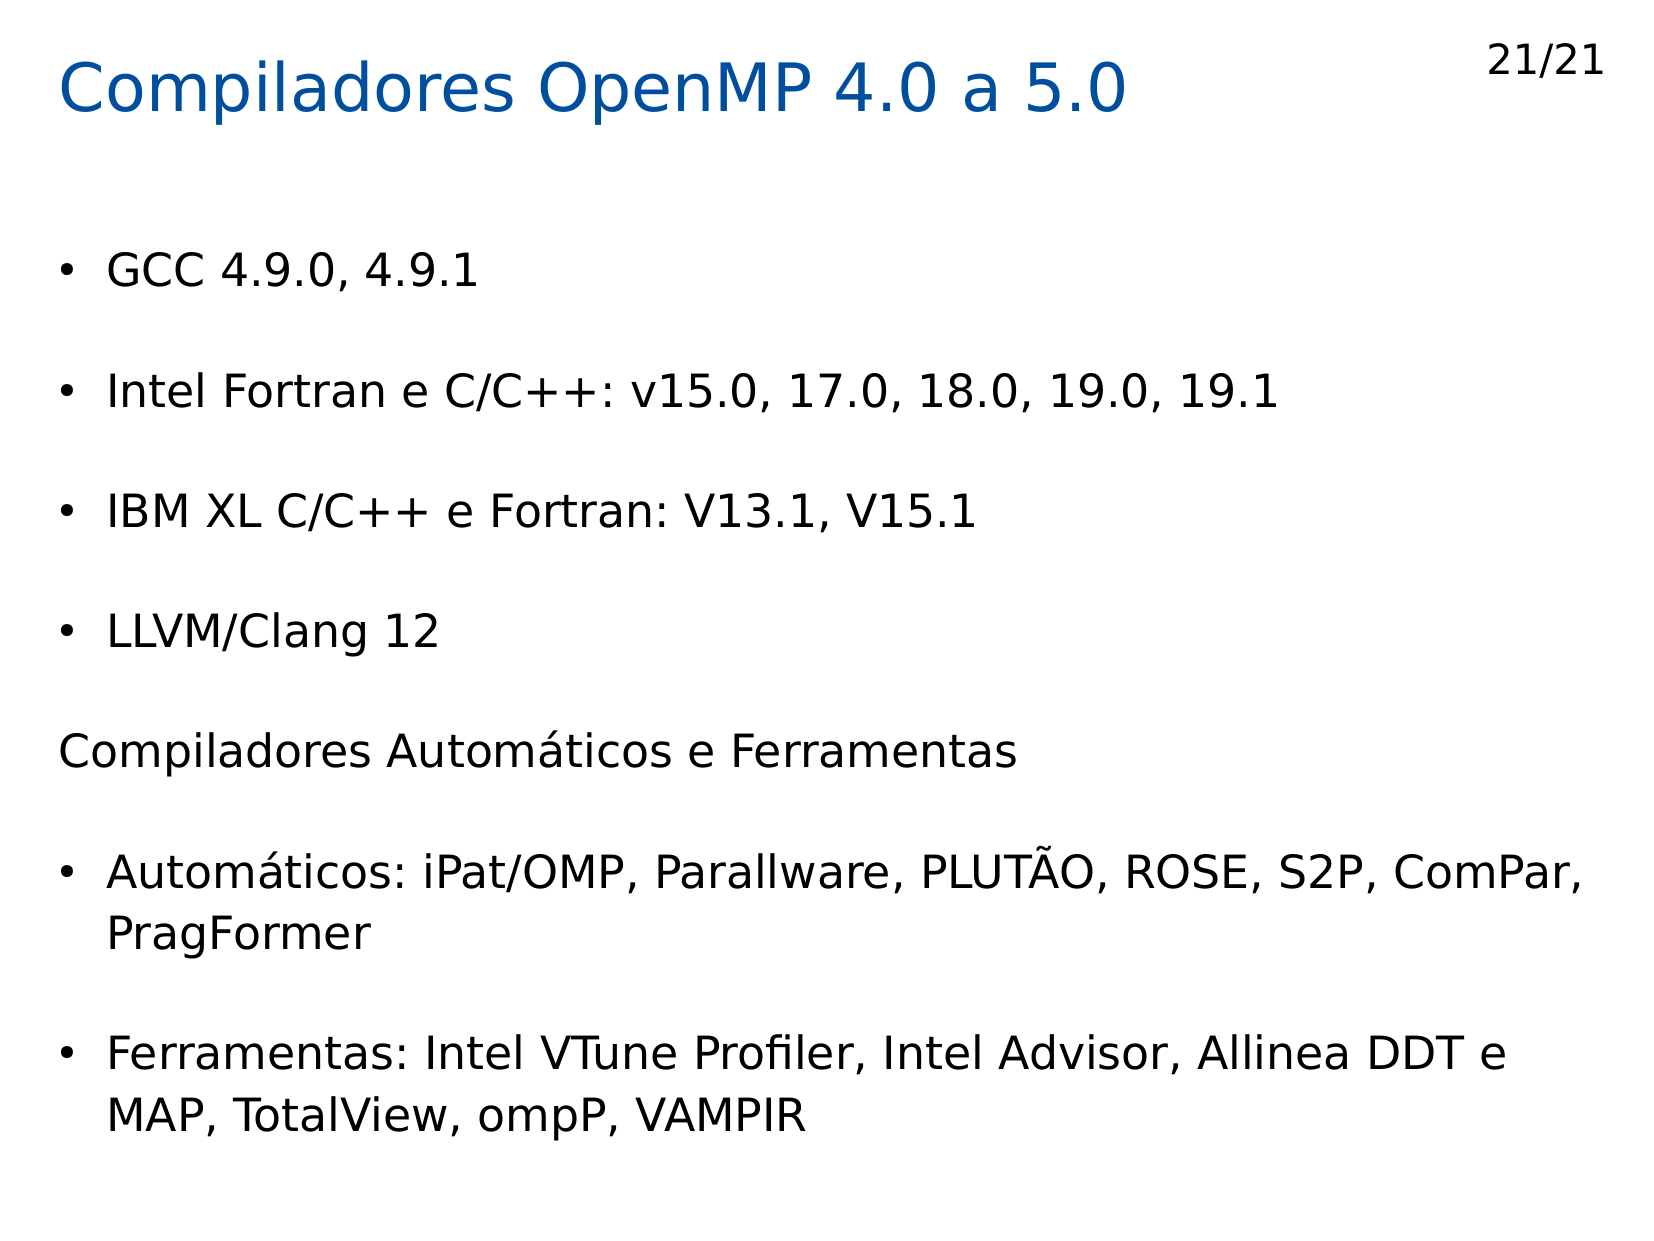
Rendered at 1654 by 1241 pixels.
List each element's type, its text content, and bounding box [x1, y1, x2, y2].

title Compiladores OpenMP 4.0 a 5.0 [59, 29, 1506, 148]
list GCC 4.9.0, 4.9.1 Intel Fortran e C/C++: v15.0, 17.0, 18.0, 19.0, 19.1 IBM XL C/C++ e Fortran: V13.1, V15.1 LLVM/Clang 12 Compiladores Automáticos e Ferramentas Automáticos: iPat/OMP, Parallware, PLUTÃO, ROSE, S2P, ComPar, PragFormer Ferramentas: Intel VTune Profiler, Intel Advisor, Allinea DDT e MAP, TotalView, ompP, VAMPIR [59, 236, 1595, 1211]
